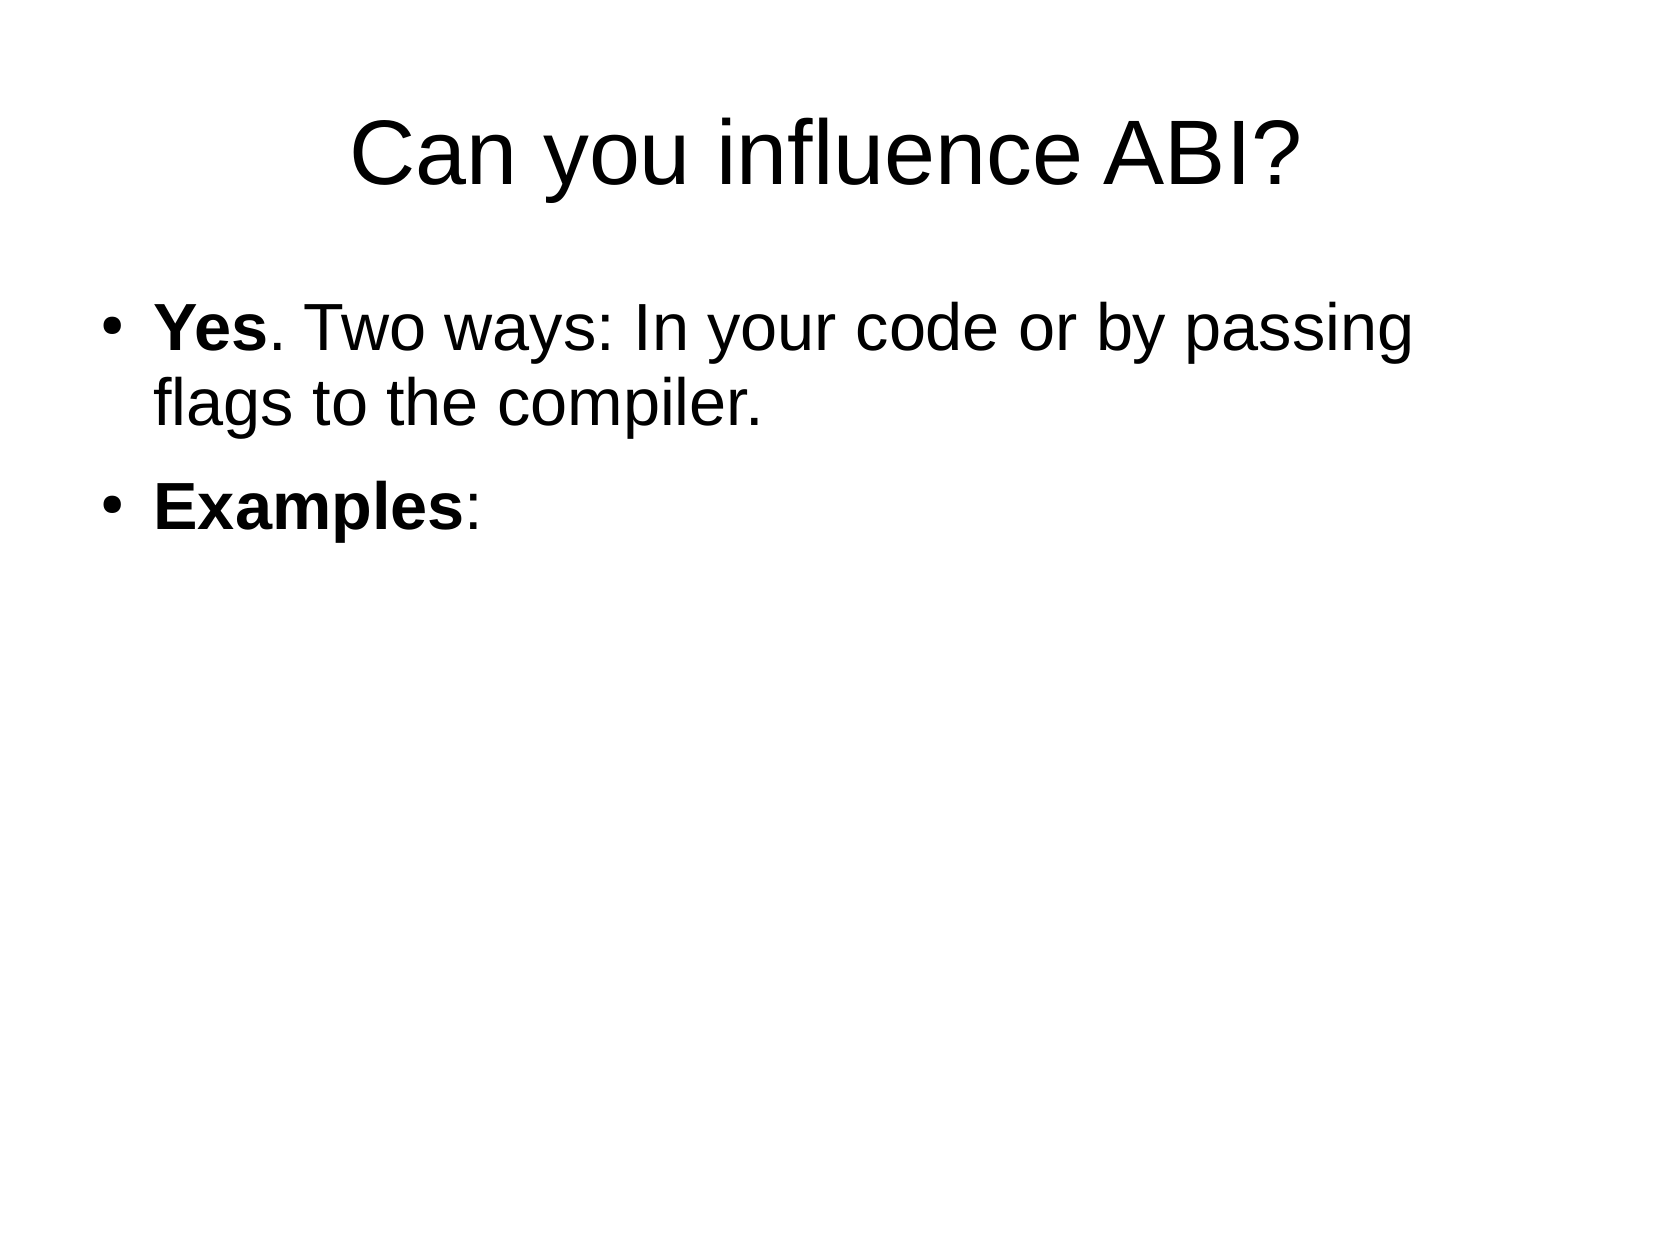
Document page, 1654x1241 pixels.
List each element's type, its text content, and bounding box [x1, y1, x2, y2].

title Can you influence ABI? [82, 49, 1571, 257]
list Yes. Two ways: In your code or by passing flags to the compiler. Examples: [82, 290, 1571, 1010]
